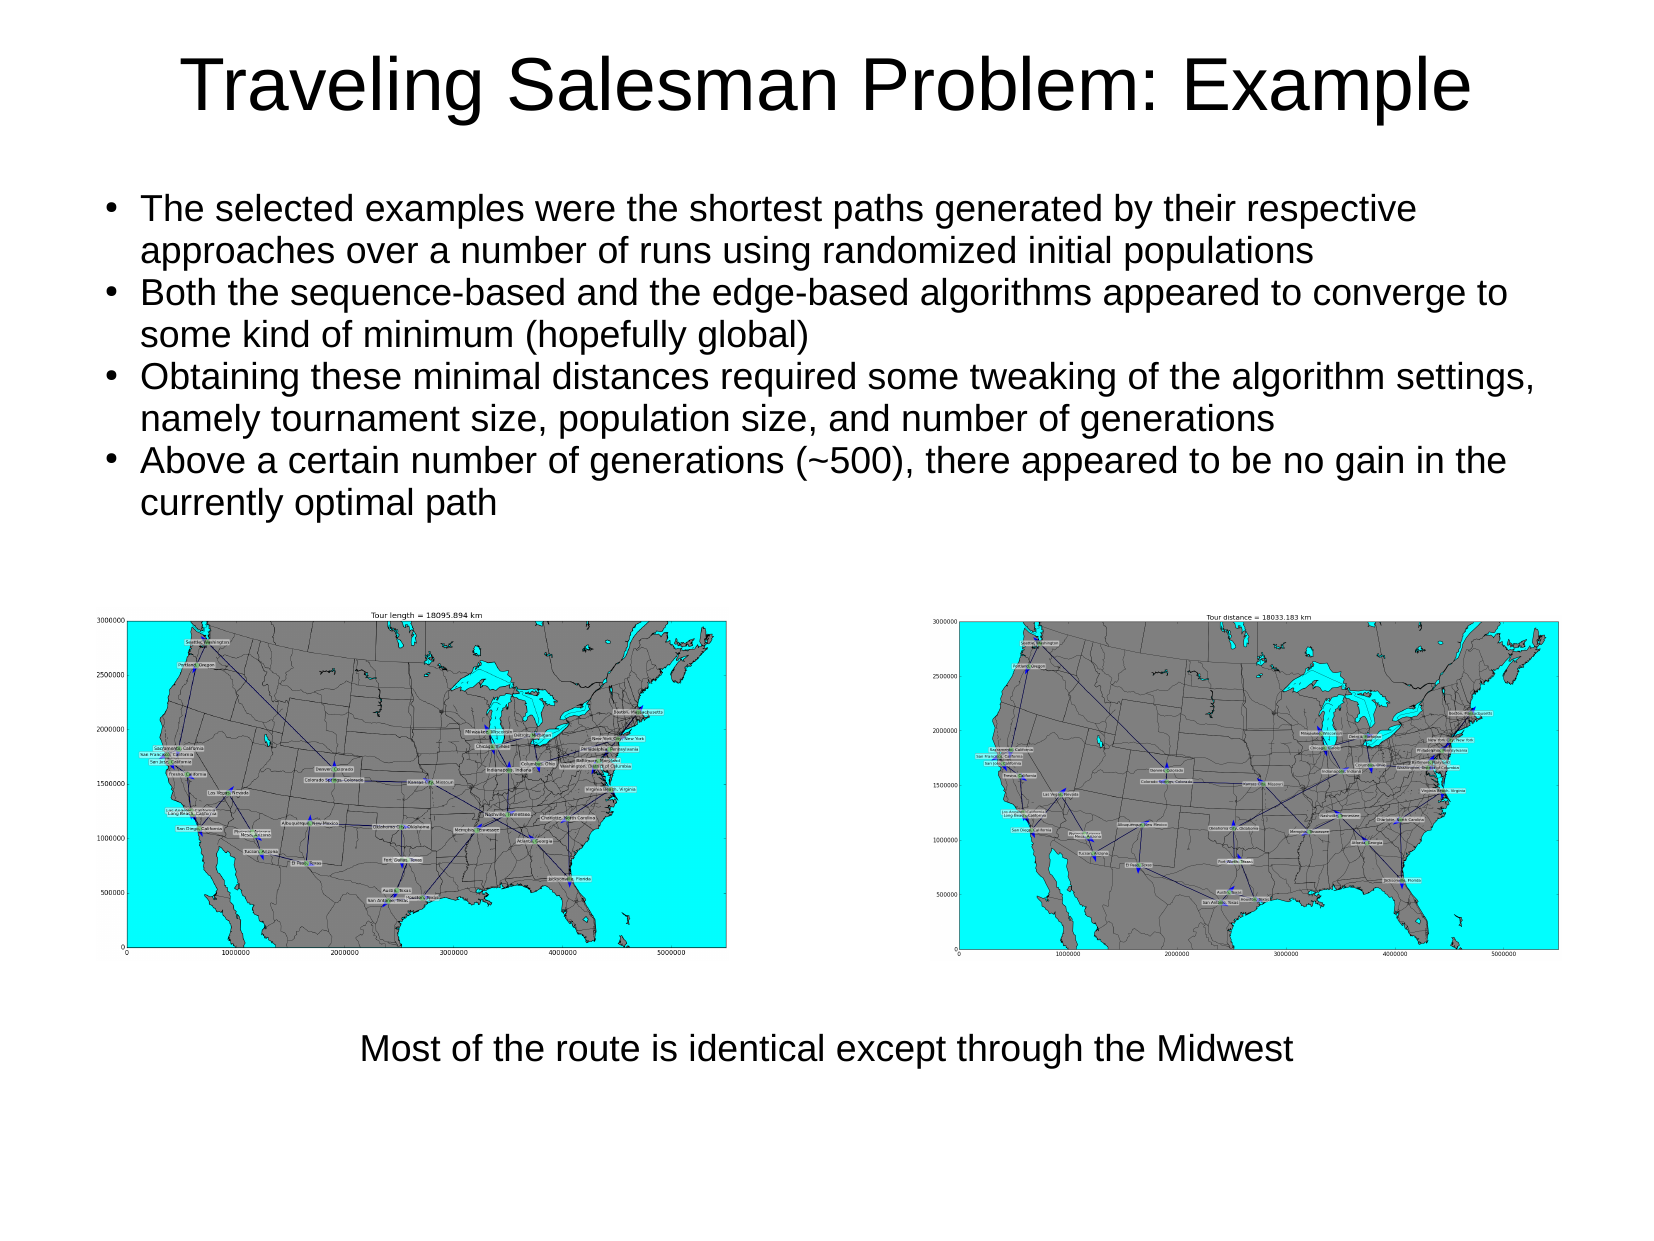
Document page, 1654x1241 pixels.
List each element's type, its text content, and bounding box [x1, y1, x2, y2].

text_box Most of the route is identical except through the Midwest [256, 1020, 1397, 1077]
picture [930, 615, 1562, 961]
text_box The selected examples were the shortest paths generated by their respective approaches over a number of runs using randomized initial populations Both the sequence-based and the edge-based algorithms appeared to converge to some kind of minimum (hopefully global) Obtaining these minimal distances required some tweaking of the algorithm settings, namely tournament size, population size, and number of generations Above a certain number of generations (~500), there appeared to be no gain in the currently optimal path [90, 180, 1621, 573]
title Traveling Salesman Problem: Example [82, 42, 1571, 127]
picture [96, 607, 729, 961]
